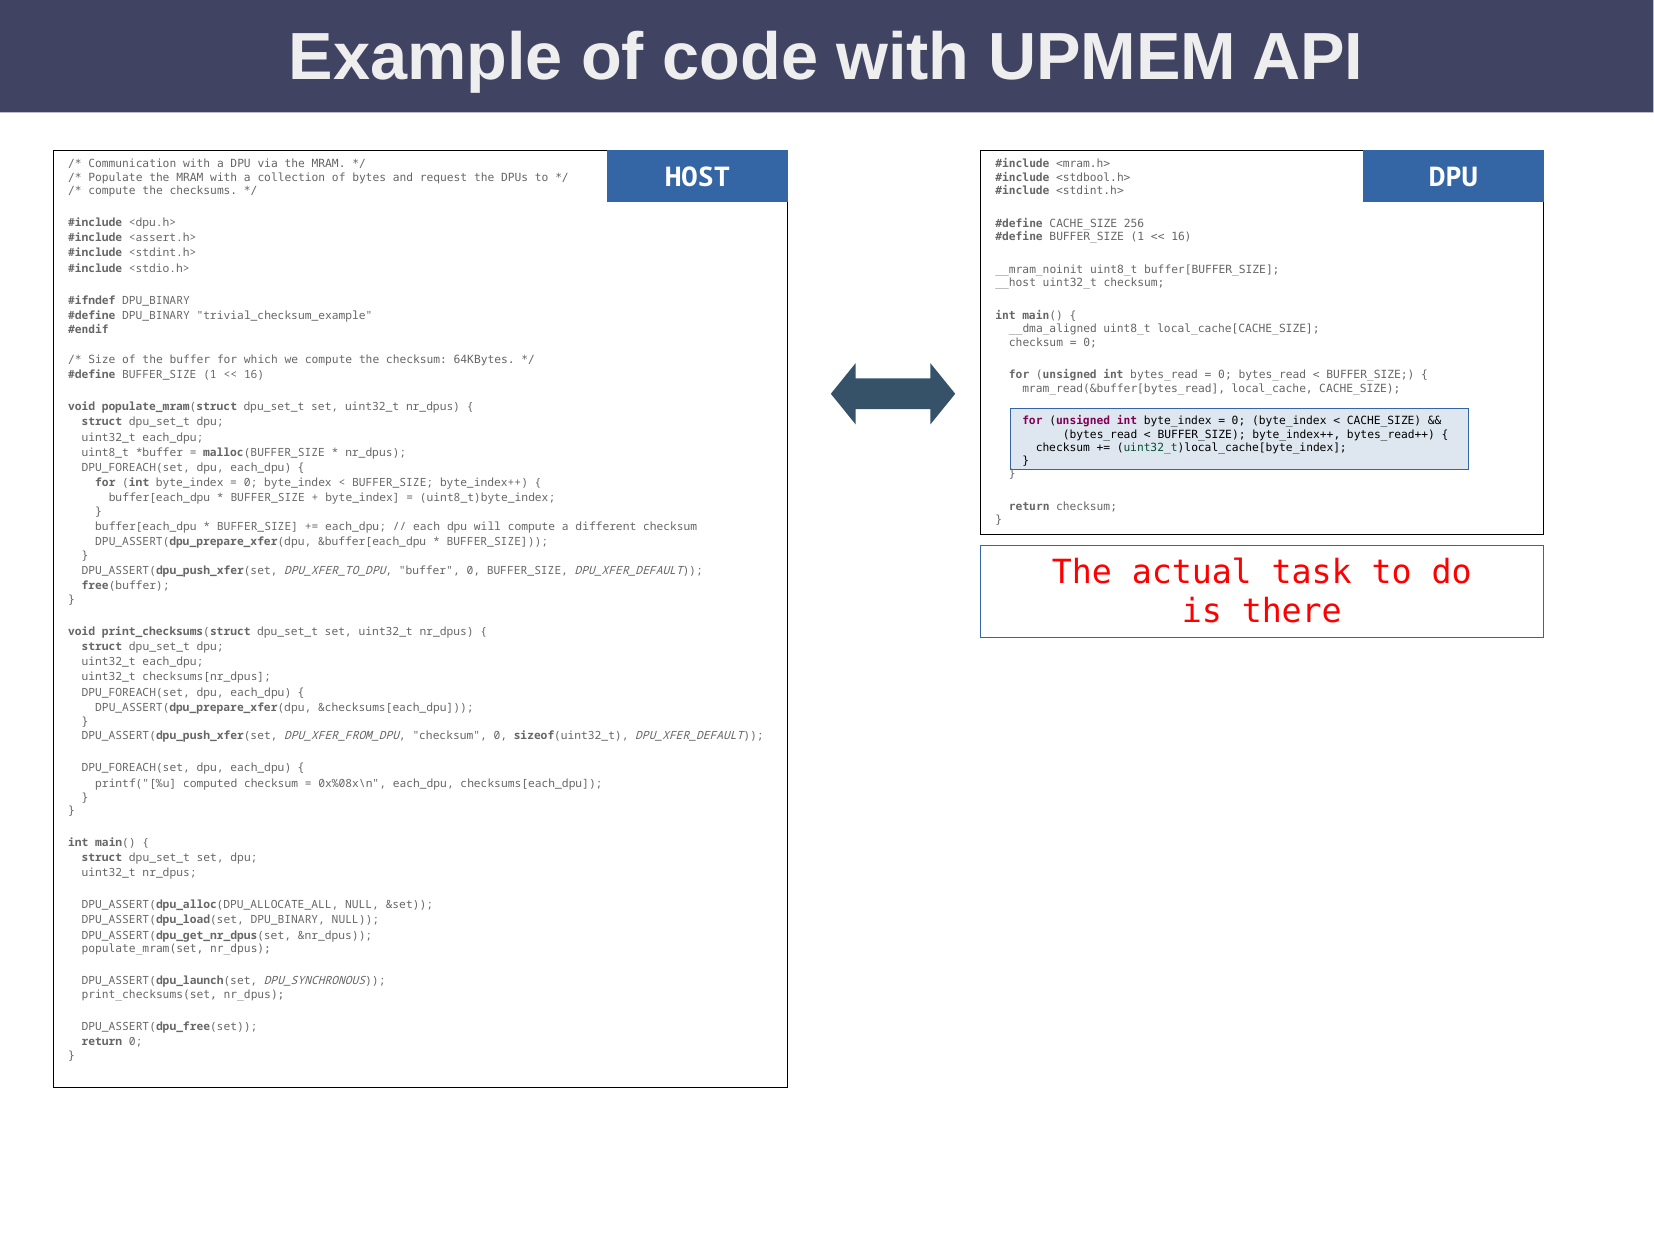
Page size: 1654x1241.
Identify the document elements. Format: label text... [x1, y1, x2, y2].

text_box The actual task to do is there [980, 545, 1544, 638]
text_box #include <mram.h> #include <stdbool.h> #include <stdint.h> #define CACHE_SIZE 256 #define BUFFER_SIZE (1 << 16) __mram_noinit uint8_t buffer[BUFFER_SIZE]; __host uint32_t checksum; int main() { __dma_aligned uint8_t local_cache[CACHE_SIZE]; checksum = 0; for (unsigned int bytes_read = 0; bytes_read < BUFFER_SIZE;) { mram_read(&buffer[bytes_read], local_cache, CACHE_SIZE); for (unsigned int byte_index = 0; (byte_index < CACHE_SIZE) && (bytes_read < BUFFER_SIZE); byte_index++, bytes_read++) { checksum += (uint32_t)local_cache[byte_index]; } } return checksum; } [980, 150, 1544, 535]
text_box /* Communication with a DPU via the MRAM. */ /* Populate the MRAM with a collection of bytes and request the DPUs to */ /* compute the checksums. */ #include <dpu.h> #include <assert.h> #include <stdint.h> #include <stdio.h> #ifndef DPU_BINARY #define DPU_BINARY "trivial_checksum_example" #endif /* Size of the buffer for which we compute the checksum: 64KBytes. */ #define BUFFER_SIZE (1 << 16) void populate_mram(struct dpu_set_t set, uint32_t nr_dpus) { struct dpu_set_t dpu; uint32_t each_dpu; uint8_t *buffer = malloc(BUFFER_SIZE * nr_dpus); DPU_FOREACH(set, dpu, each_dpu) { for (int byte_index = 0; byte_index < BUFFER_SIZE; byte_index++) { buffer[each_dpu * BUFFER_SIZE + byte_index] = (uint8_t)byte_index; } buffer[each_dpu * BUFFER_SIZE] += each_dpu; // each dpu will compute a different checksum DPU_ASSERT(dpu_prepare_xfer(dpu, &buffer[each_dpu * BUFFER_SIZE])); } DPU_ASSERT(dpu_push_xfer(set, DPU_XFER_TO_DPU, "buffer", 0, BUFFER_SIZE, DPU_XFER_DEFAULT)); free(buffer); } void print_checksums(struct dpu_set_t set, uint32_t nr_dpus) { struct dpu_set_t dpu; uint32_t each_dpu; uint32_t checksums[nr_dpus]; DPU_FOREACH(set, dpu, each_dpu) { DPU_ASSERT(dpu_prepare_xfer(dpu, &checksums[each_dpu])); } DPU_ASSERT(dpu_push_xfer(set, DPU_XFER_FROM_DPU, "checksum", 0, sizeof(uint32_t), DPU_XFER_DEFAULT)); DPU_FOREACH(set, dpu, each_dpu) { printf("[%u] computed checksum = 0x%08x\n", each_dpu, checksums[each_dpu]); } } int main() { struct dpu_set_t set, dpu; uint32_t nr_dpus; DPU_ASSERT(dpu_alloc(DPU_ALLOCATE_ALL, NULL, &set)); DPU_ASSERT(dpu_load(set, DPU_BINARY, NULL)); DPU_ASSERT(dpu_get_nr_dpus(set, &nr_dpus)); populate_mram(set, nr_dpus); DPU_ASSERT(dpu_launch(set, DPU_SYNCHRONOUS)); print_checksums(set, nr_dpus); DPU_ASSERT(dpu_free(set)); return 0; } [53, 150, 788, 1088]
text_box HOST [607, 150, 788, 202]
text_box DPU [1363, 150, 1544, 202]
text_box [830, 363, 956, 425]
text_box Example of code with UPMEM API [0, 0, 1654, 113]
